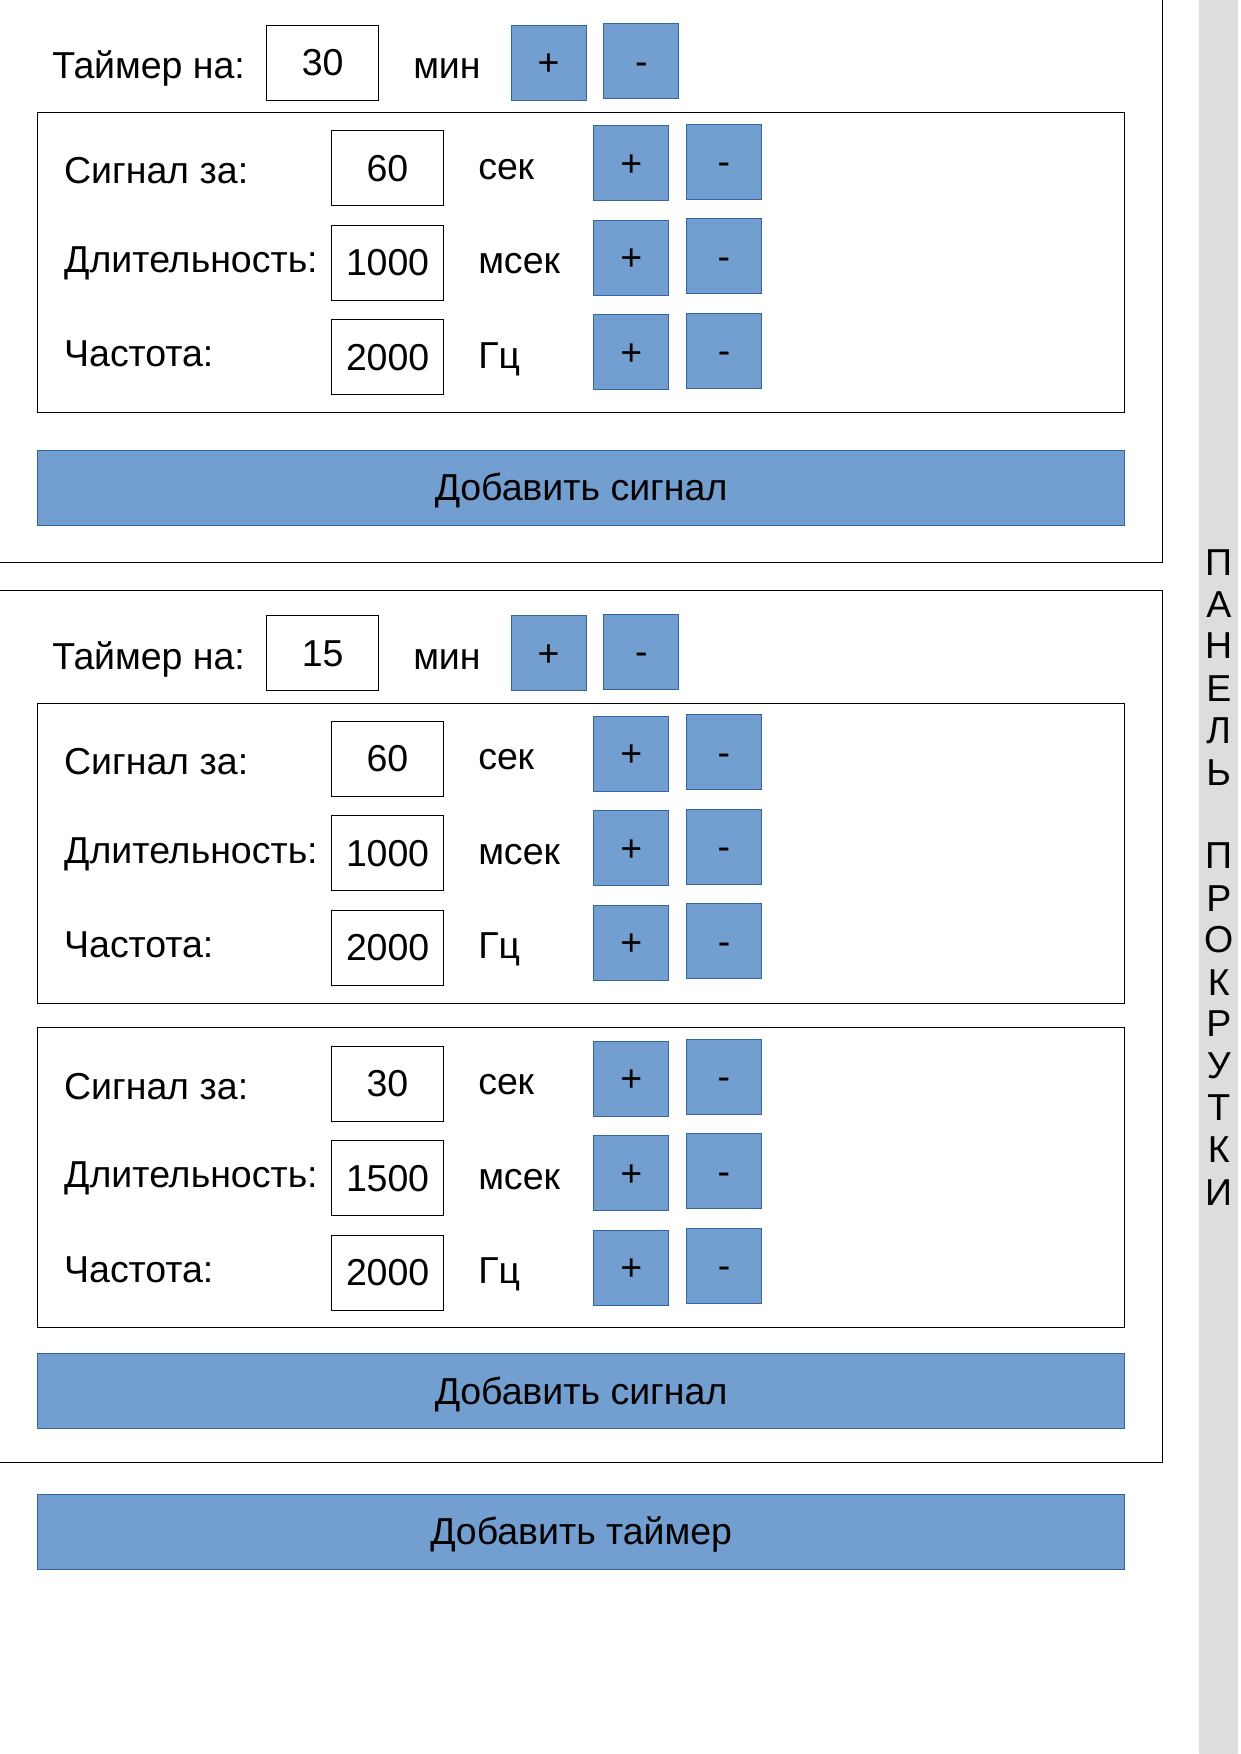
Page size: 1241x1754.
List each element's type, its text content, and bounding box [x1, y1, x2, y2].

text_box - [686, 1039, 762, 1115]
text_box Гц [463, 917, 593, 975]
text_box мсек [463, 1147, 593, 1205]
text_box 1500 [331, 1140, 444, 1216]
text_box мсек [463, 822, 593, 880]
text_box 2000 [331, 319, 444, 395]
text_box - [686, 714, 762, 790]
text_box [0, 590, 1163, 1463]
text_box Частота: [49, 916, 263, 986]
text_box + [593, 905, 669, 981]
text_box + [511, 25, 587, 101]
text_box 30 [266, 25, 379, 101]
text_box - [686, 903, 762, 979]
text_box Сигнал за: [49, 1057, 301, 1115]
text_box мин [398, 37, 511, 95]
text_box - [686, 313, 762, 389]
text_box мин [398, 628, 511, 685]
text_box Частота: [49, 1240, 263, 1310]
text_box Добавить сигнал [37, 450, 1125, 526]
text_box сек [463, 137, 593, 195]
text_box Длительность: [49, 821, 331, 891]
text_box [0, 0, 1163, 563]
text_box 60 [331, 721, 444, 797]
text_box + [593, 1041, 669, 1117]
text_box Сигнал за: [49, 733, 301, 790]
text_box + [593, 314, 669, 390]
text_box - [686, 218, 762, 294]
text_box + [593, 220, 669, 296]
text_box Добавить сигнал [37, 1353, 1125, 1429]
text_box Длительность: [49, 1146, 331, 1216]
text_box Таймер на: [37, 628, 263, 685]
text_box - [686, 124, 762, 200]
text_box Длительность: [49, 231, 331, 301]
text_box + [593, 810, 669, 886]
text_box + [593, 1230, 669, 1306]
text_box 30 [331, 1046, 444, 1122]
text_box Гц [463, 1242, 593, 1300]
text_box 60 [331, 130, 444, 206]
text_box - [603, 23, 679, 99]
text_box + [511, 615, 587, 691]
text_box сек [463, 728, 593, 786]
text_box Таймер на: [37, 37, 263, 95]
text_box - [686, 1133, 762, 1209]
text_box Частота: [49, 325, 263, 395]
text_box 2000 [331, 1235, 444, 1311]
text_box 1000 [331, 815, 444, 891]
text_box - [603, 614, 679, 690]
text_box П А Н Е Л Ь П Р О К Р У Т К И [1199, 0, 1238, 1754]
text_box Сигнал за: [49, 142, 301, 200]
text_box + [593, 716, 669, 792]
text_box Добавить таймер [37, 1494, 1125, 1570]
text_box - [686, 809, 762, 885]
text_box 2000 [331, 910, 444, 986]
text_box 1000 [331, 225, 444, 301]
text_box 15 [266, 615, 379, 691]
text_box + [593, 1135, 669, 1211]
text_box сек [463, 1053, 593, 1111]
text_box + [593, 125, 669, 201]
text_box Гц [463, 326, 593, 384]
text_box - [686, 1228, 762, 1304]
text_box мсек [463, 232, 593, 290]
